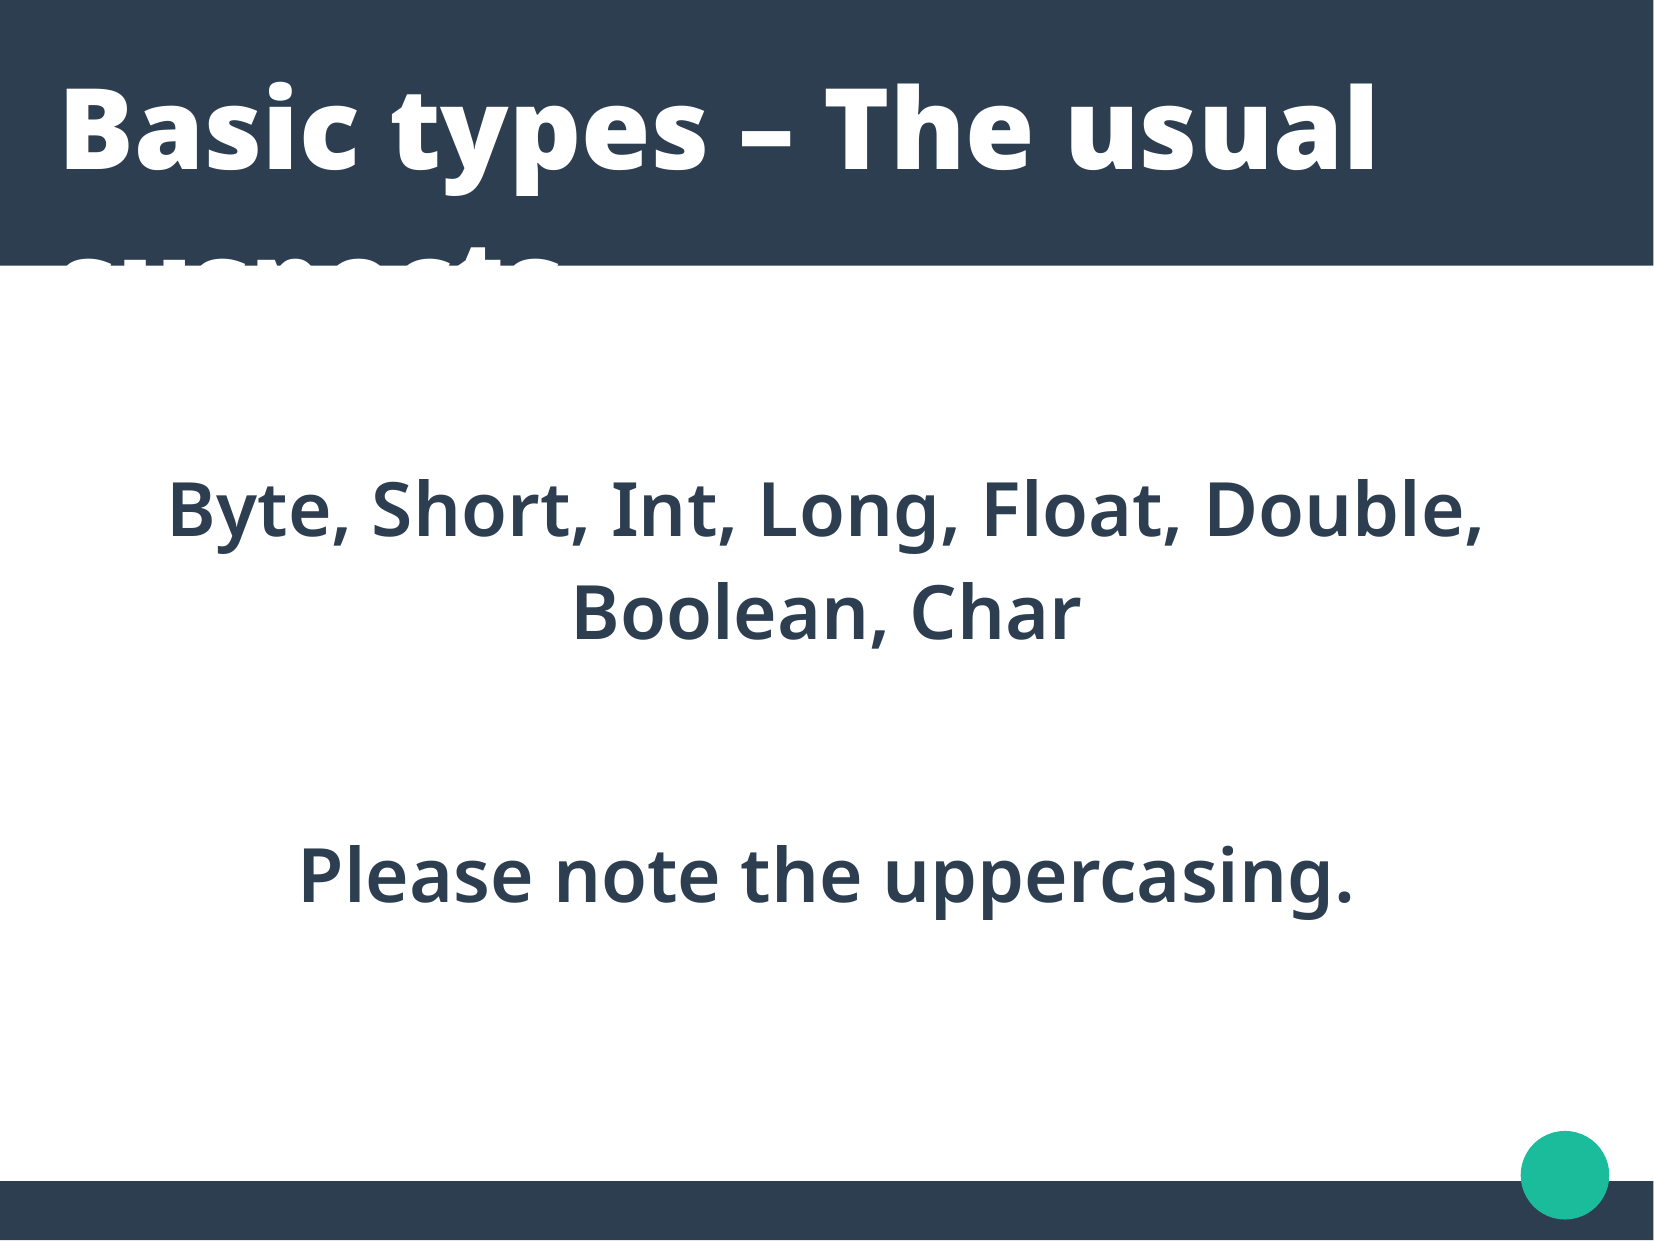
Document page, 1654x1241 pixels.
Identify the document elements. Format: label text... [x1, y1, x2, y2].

title Basic types – The usual suspects [59, 49, 1595, 207]
list Byte, Short, Int, Long, Float, Double, Boolean, Char Please note the uppercasing. [59, 324, 1595, 1152]
